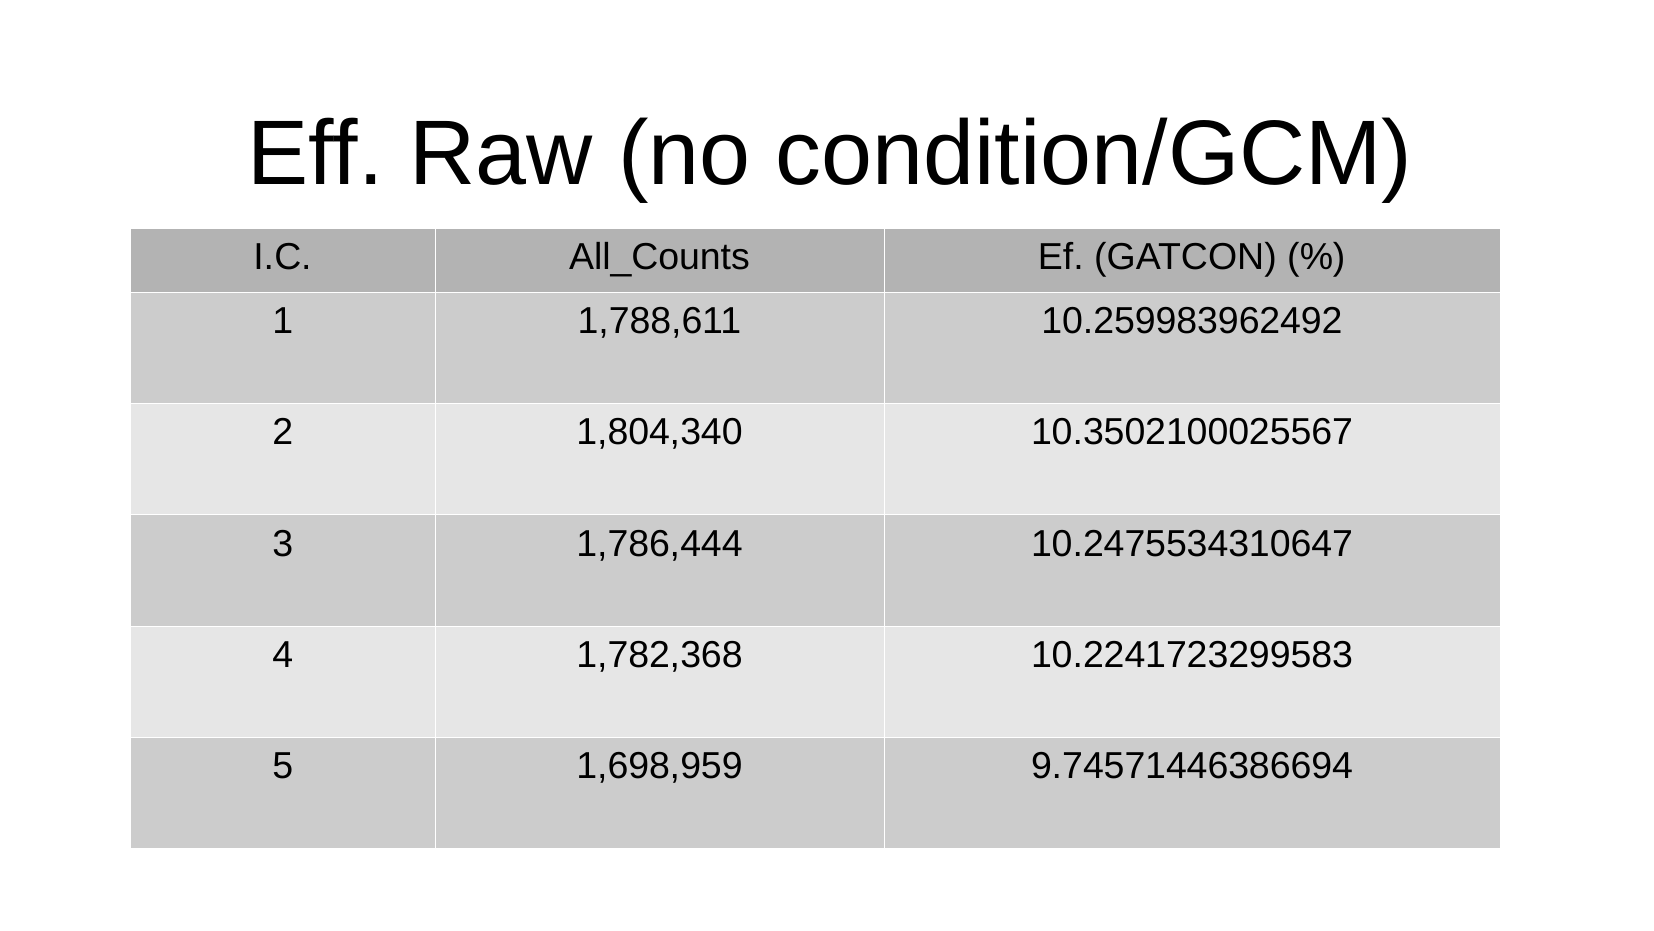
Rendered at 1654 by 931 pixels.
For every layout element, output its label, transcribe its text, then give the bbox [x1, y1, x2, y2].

title Eff. Raw (no condition/GCM) [86, 75, 1576, 231]
table_cell 1,698,959 [436, 738, 884, 848]
table_cell 1,786,444 [436, 515, 884, 626]
table_cell 1,782,368 [436, 627, 884, 737]
table_cell 1,788,611 [436, 293, 884, 403]
table_cell 1,804,340 [436, 404, 884, 514]
table_cell 4 [131, 627, 435, 737]
table_cell 10.3502100025567 [885, 404, 1500, 514]
table_cell 10.259983962492 [885, 293, 1500, 403]
table_header I.C. [131, 229, 435, 292]
table_cell 9.74571446386694 [885, 738, 1500, 848]
table_cell 1 [131, 293, 435, 403]
table_cell 5 [131, 738, 435, 848]
table_header Ef. (GATCON) (%) [885, 229, 1500, 292]
table_cell 10.2241723299583 [885, 627, 1500, 737]
table_cell 2 [131, 404, 435, 514]
table_cell 10.2475534310647 [885, 515, 1500, 626]
table_cell 3 [131, 515, 435, 626]
table_header All_Counts [436, 229, 884, 292]
